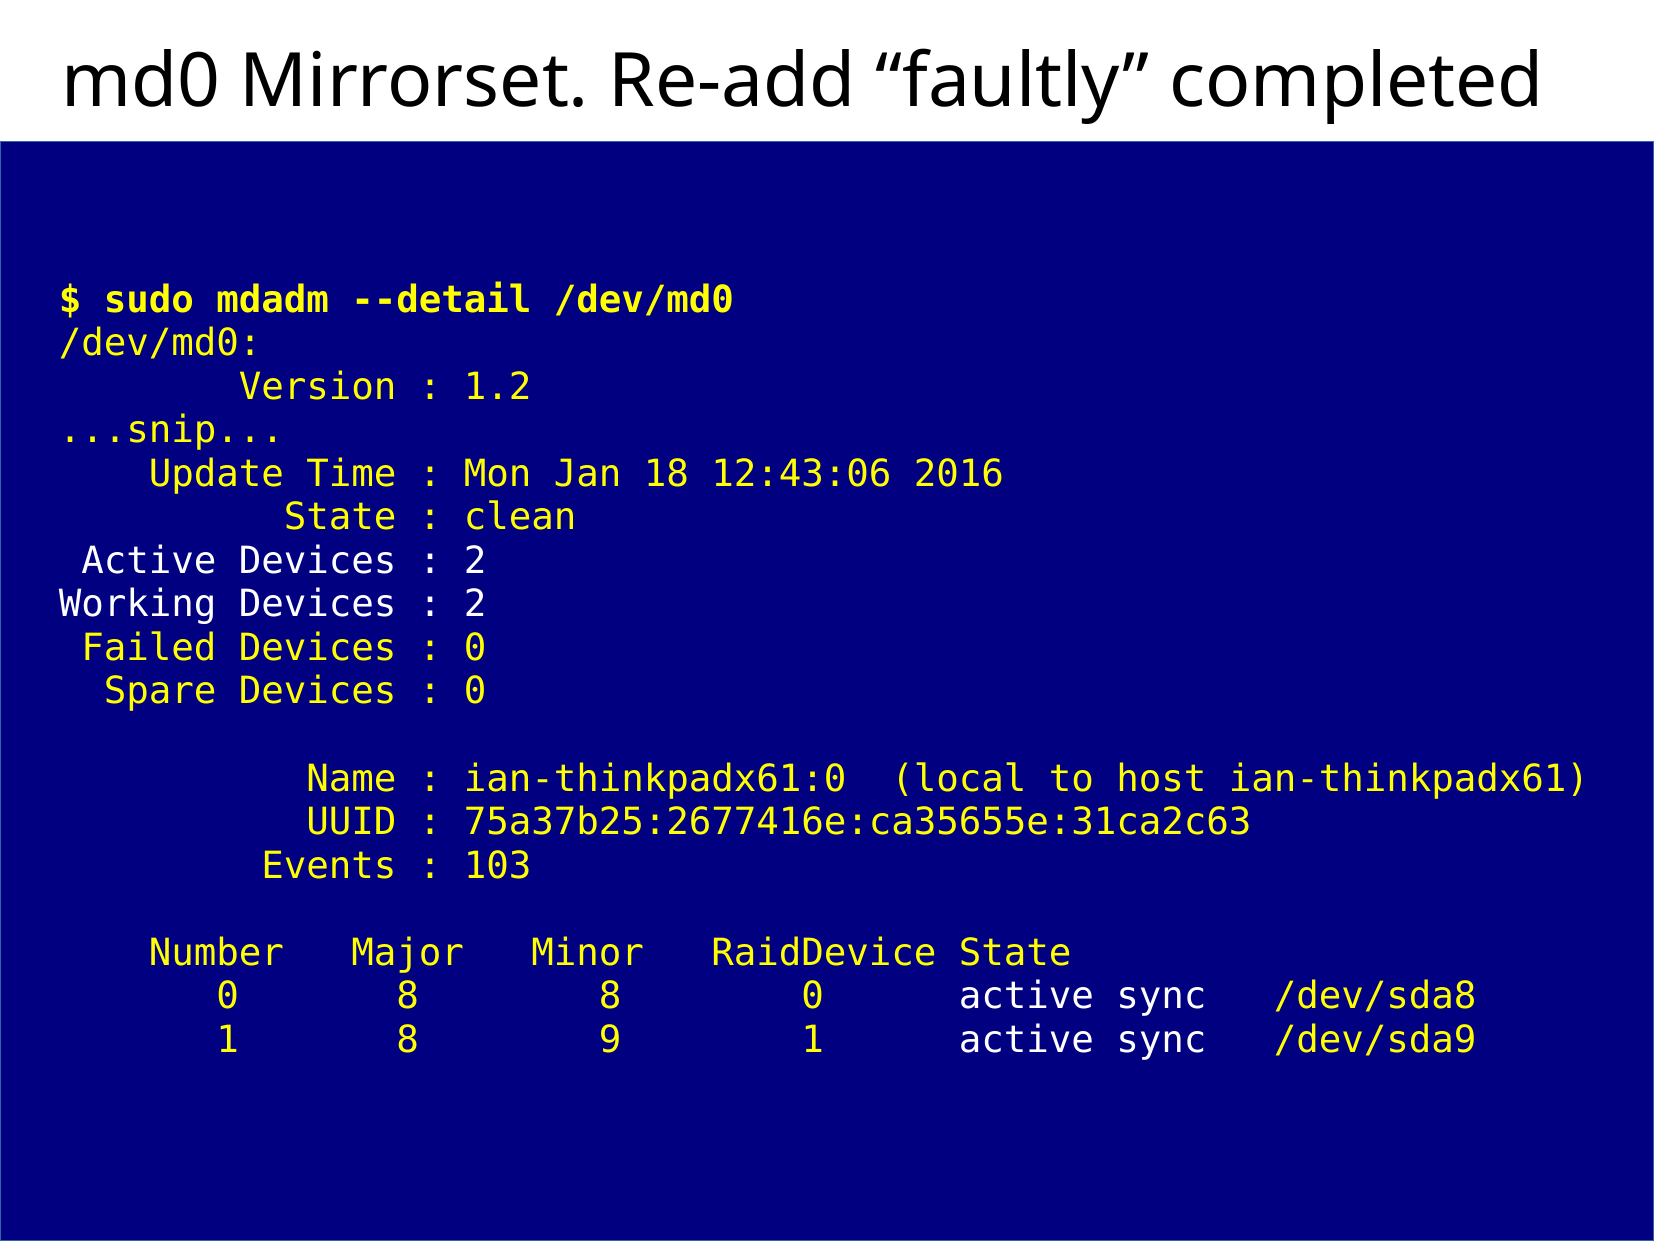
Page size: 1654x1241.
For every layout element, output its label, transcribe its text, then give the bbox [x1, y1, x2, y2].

text_box $ sudo mdadm --detail /dev/md0 /dev/md0: Version : 1.2 ...snip... Update Time : Mon Jan 18 12:43:06 2016 State : clean Active Devices : 2 Working Devices : 2 Failed Devices : 0 Spare Devices : 0 Name : ian-thinkpadx61:0 (local to host ian-thinkpadx61) UUID : 75a37b25:2677416e:ca35655e:31ca2c63 Events : 103 Number Major Minor RaidDevice State 0 8 8 0 active sync /dev/sda8 1 8 9 1 active sync /dev/sda9 [0, 141, 1654, 1241]
title md0 Mirrorset. Re-add “faultly” completed [59, 36, 1548, 119]
